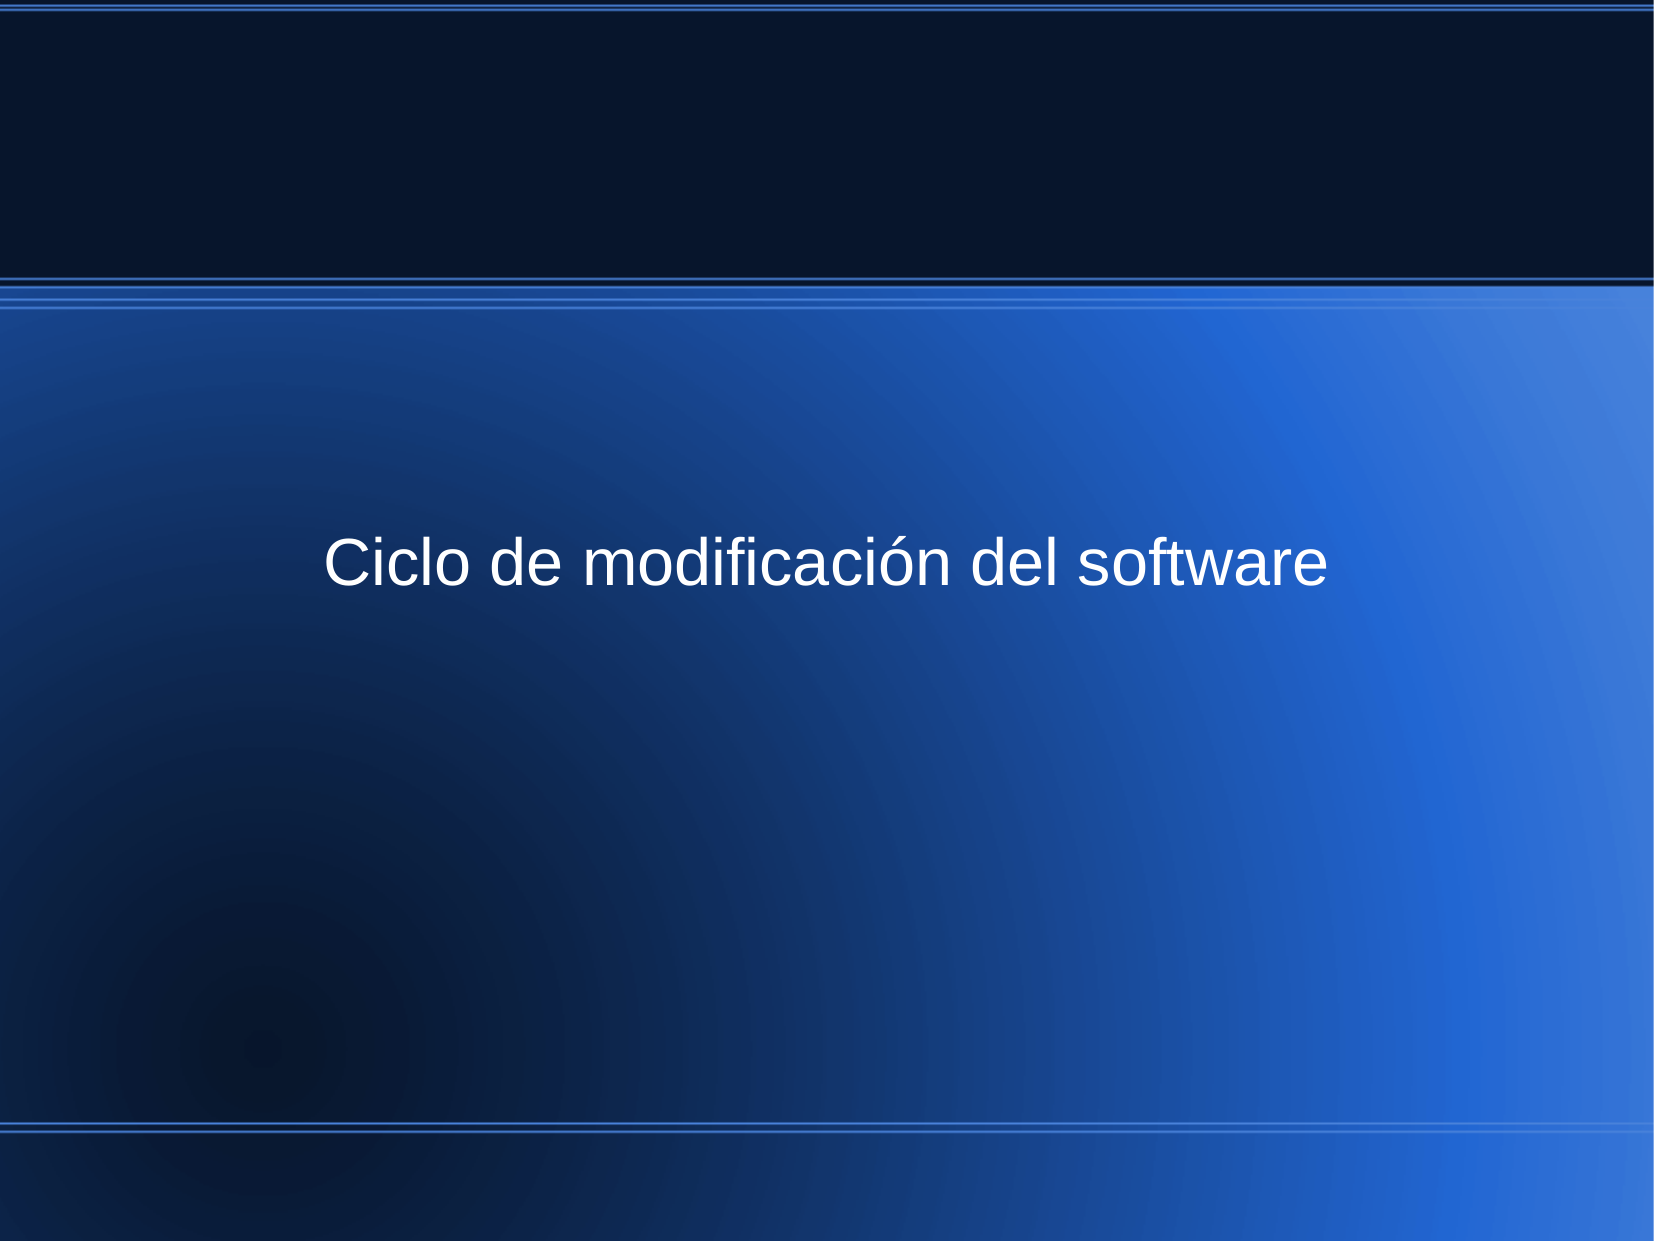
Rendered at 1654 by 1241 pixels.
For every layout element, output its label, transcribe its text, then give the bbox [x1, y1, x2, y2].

picture [0, 0, 1654, 1241]
subtitle Ciclo de modificación del software [82, 49, 1571, 1075]
